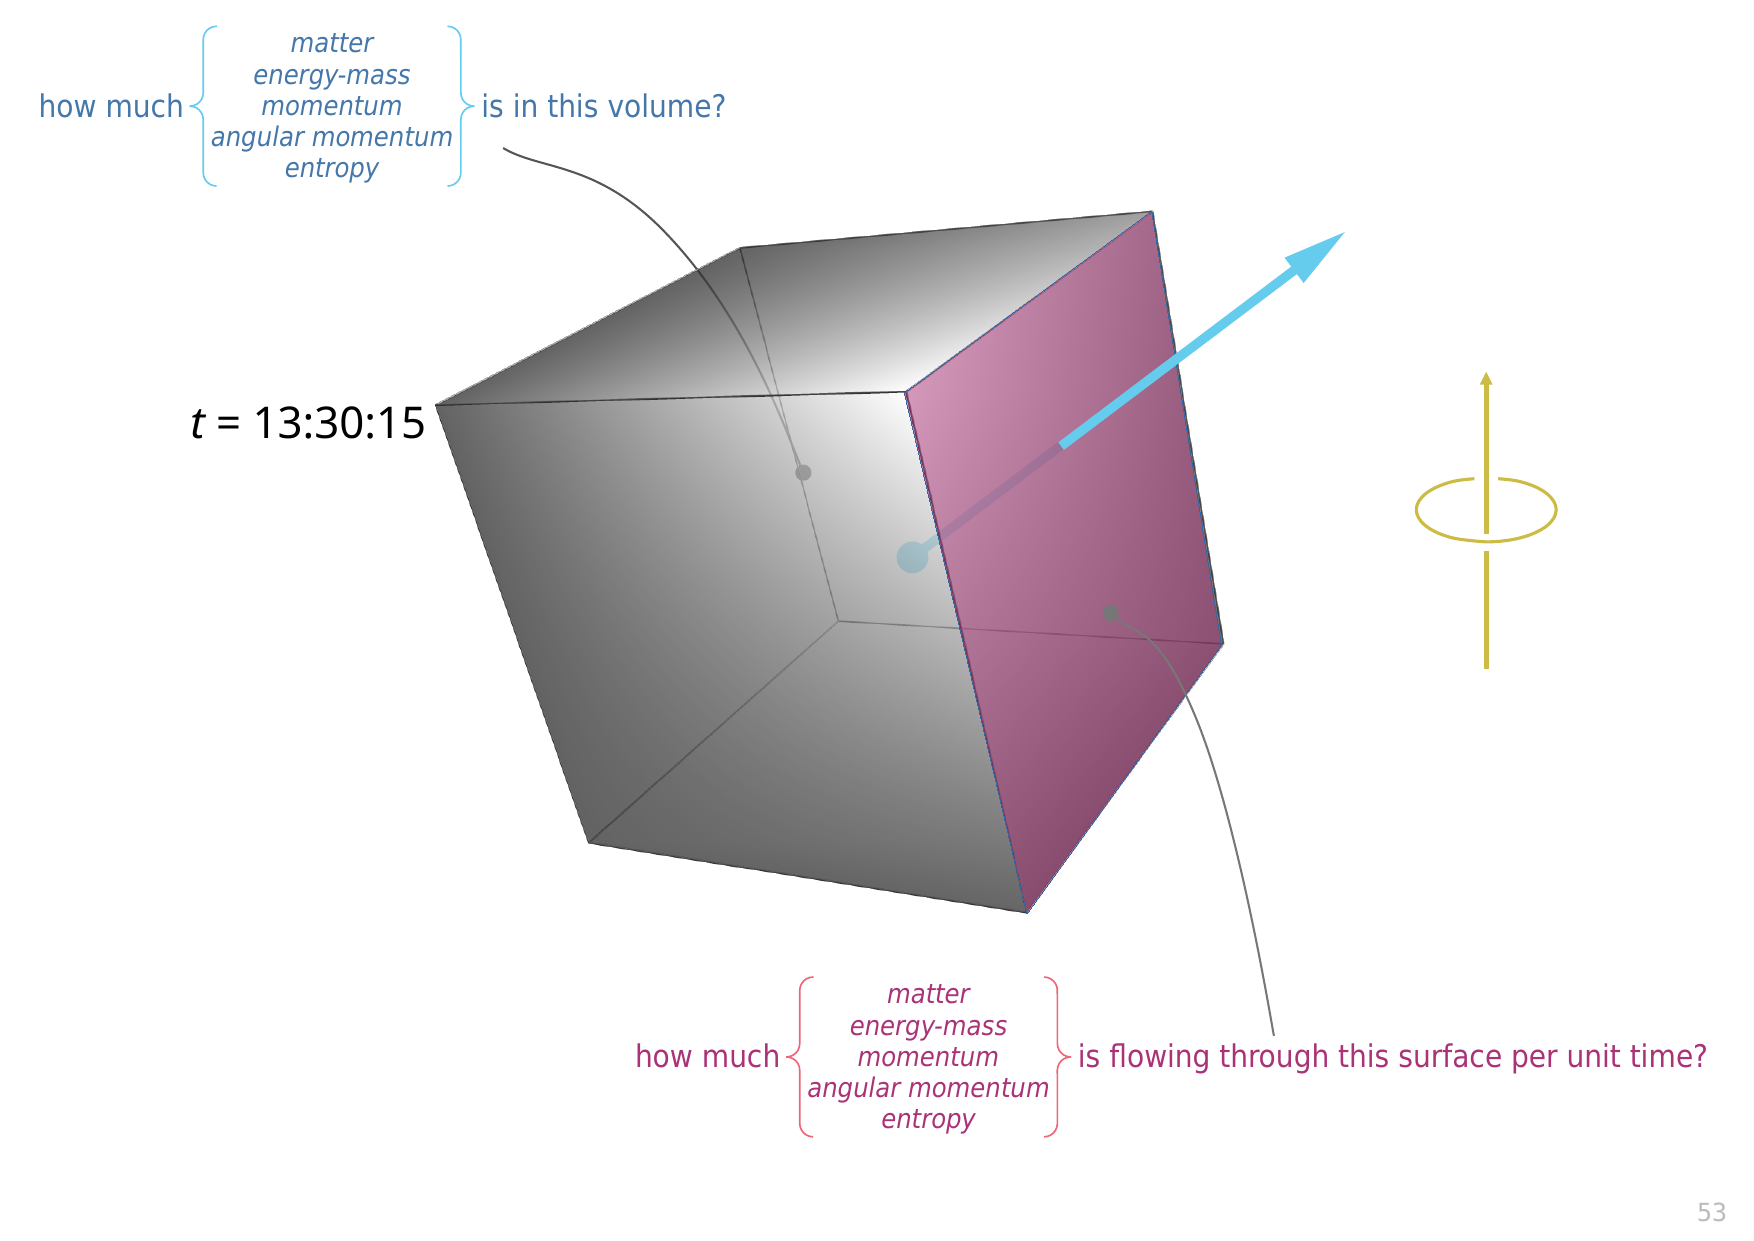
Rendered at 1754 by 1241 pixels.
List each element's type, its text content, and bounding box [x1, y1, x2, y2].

text_box how much is in this volume? [23, 80, 195, 132]
text_box how much is in this volume? [469, 80, 742, 132]
text_box t = 13:30:15 [175, 384, 423, 444]
text_box how much is flowing through this surface per unit time? [620, 1031, 791, 1083]
text_box [904, 211, 1222, 914]
text_box how much is flowing through this surface per unit time? [1066, 1031, 1724, 1083]
text_box [1474, 466, 1484, 491]
text_box [1489, 466, 1499, 491]
text_box matter energy-mass momentum angular momentum entropy [791, 970, 1066, 1143]
text_box matter energy-mass momentum angular momentum entropy [195, 20, 469, 193]
